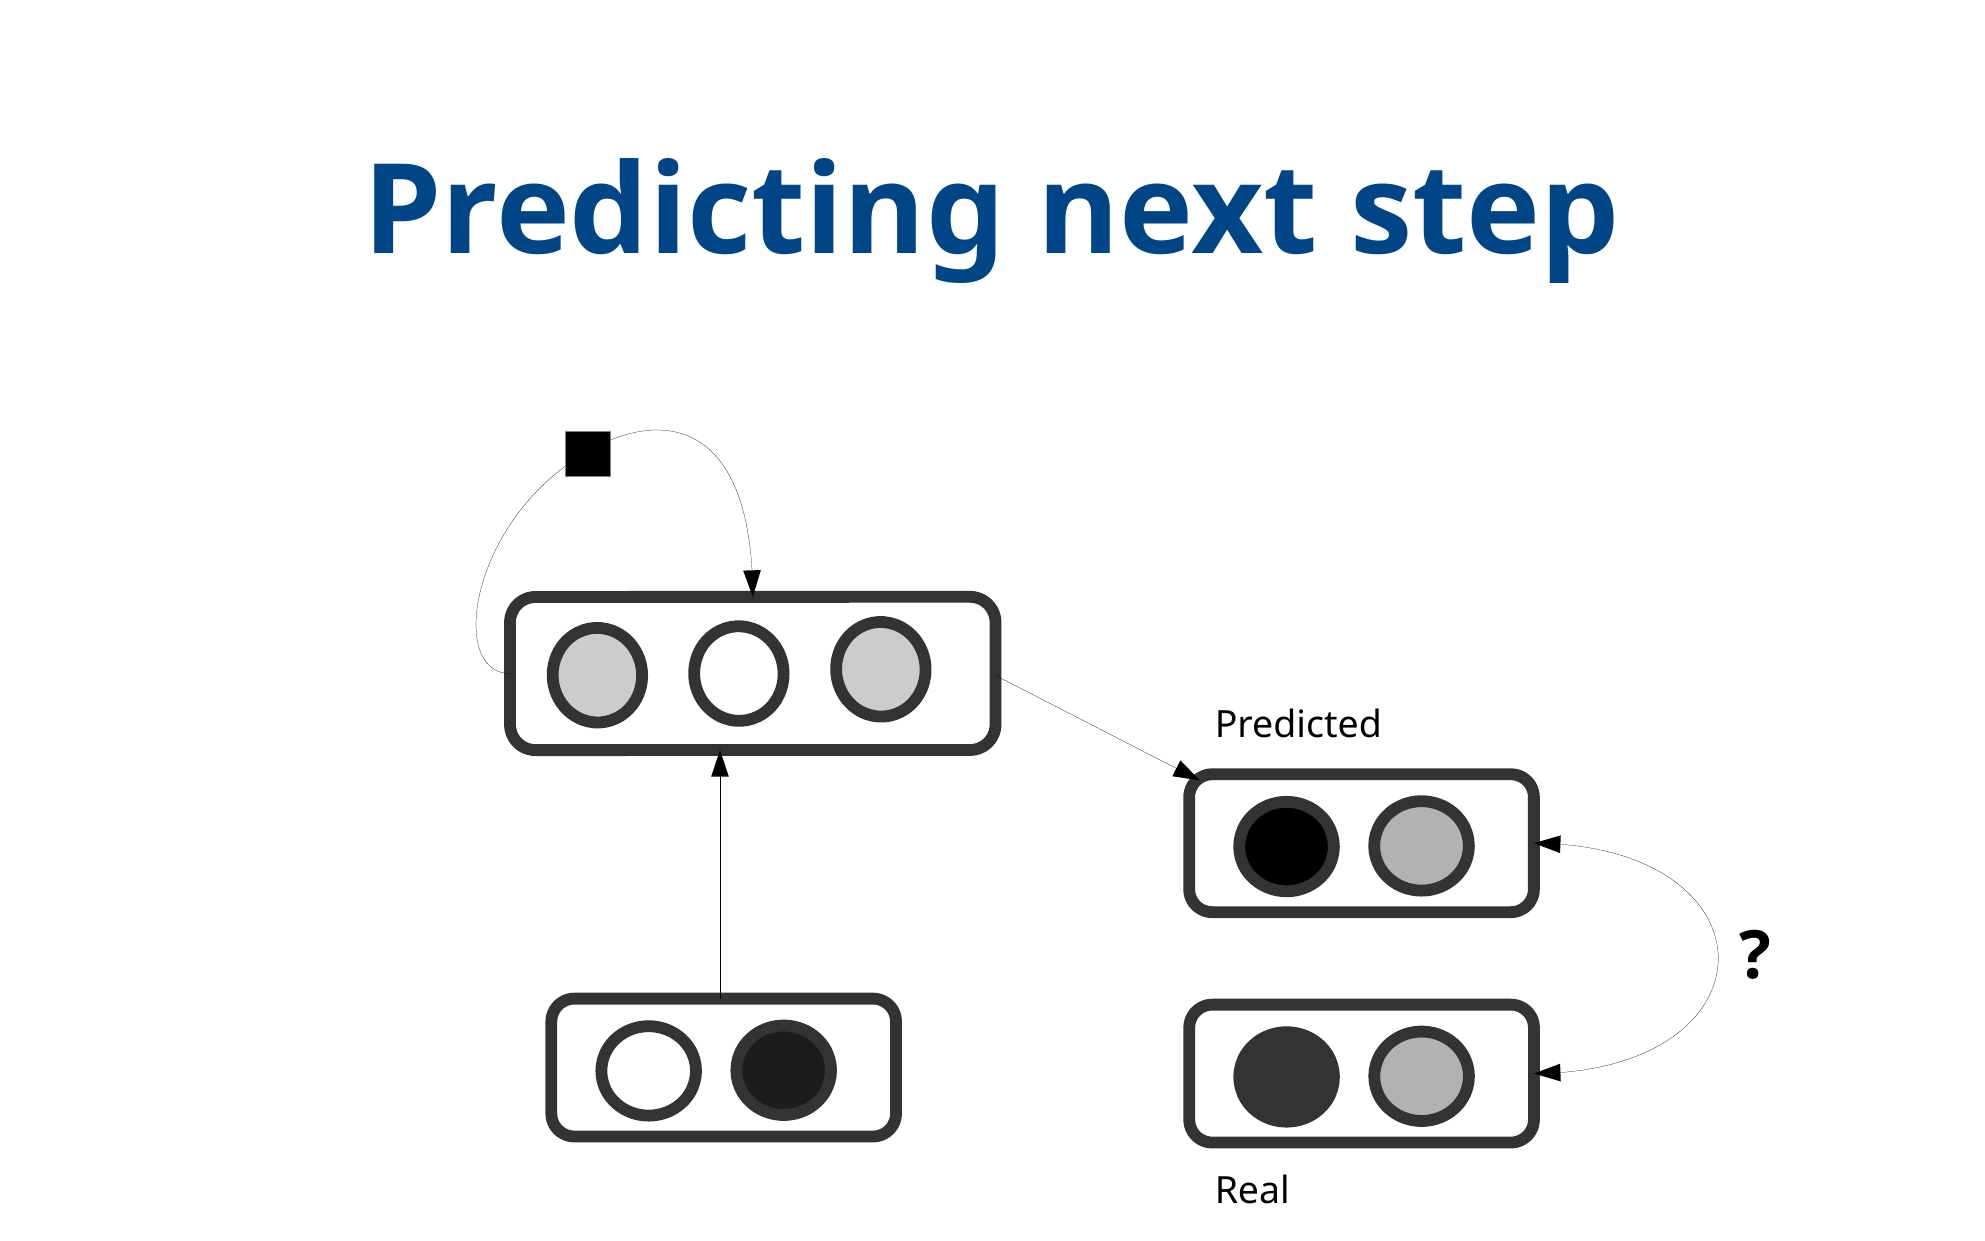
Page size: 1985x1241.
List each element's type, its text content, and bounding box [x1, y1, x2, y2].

text_box [601, 1026, 697, 1116]
text_box [552, 627, 643, 723]
text_box [1239, 801, 1334, 892]
title Predicting next step [99, 49, 1885, 360]
text_box [1374, 1031, 1469, 1121]
text_box [836, 622, 926, 717]
text_box Real [1200, 1156, 1501, 1214]
text_box ? [1725, 900, 1861, 990]
text_box [565, 431, 611, 477]
text_box Predicted [1200, 690, 1501, 747]
text_box [736, 1025, 832, 1115]
text_box [1374, 801, 1469, 891]
text_box [1239, 1032, 1334, 1122]
text_box [694, 626, 784, 721]
